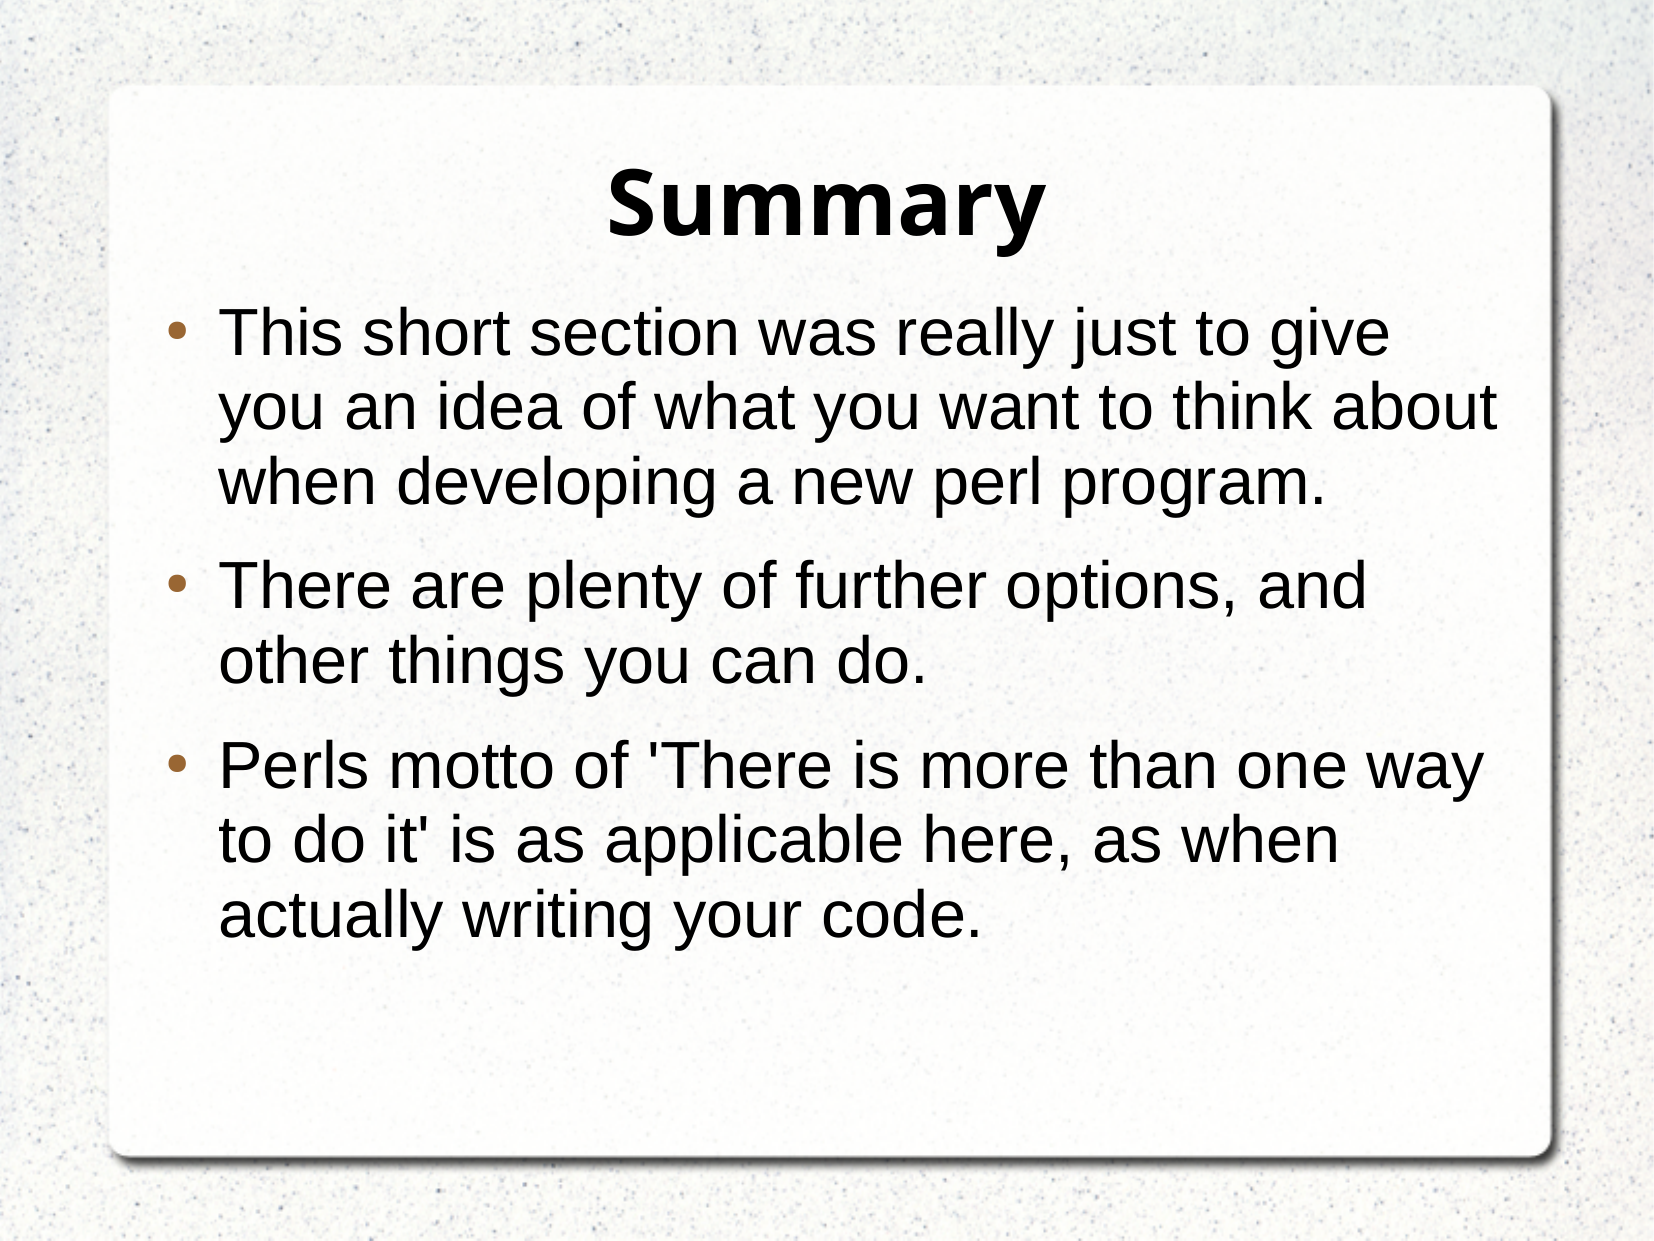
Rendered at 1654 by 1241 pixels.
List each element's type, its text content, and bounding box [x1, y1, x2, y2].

picture [0, 0, 1654, 1241]
title Summary [118, 96, 1536, 304]
list This short section was really just to give you an idea of what you want to think about when developing a new perl program. There are plenty of further options, and other things you can do. Perls motto of 'There is more than one way to do it' is as applicable here, as when actually writing your code. [147, 294, 1506, 951]
